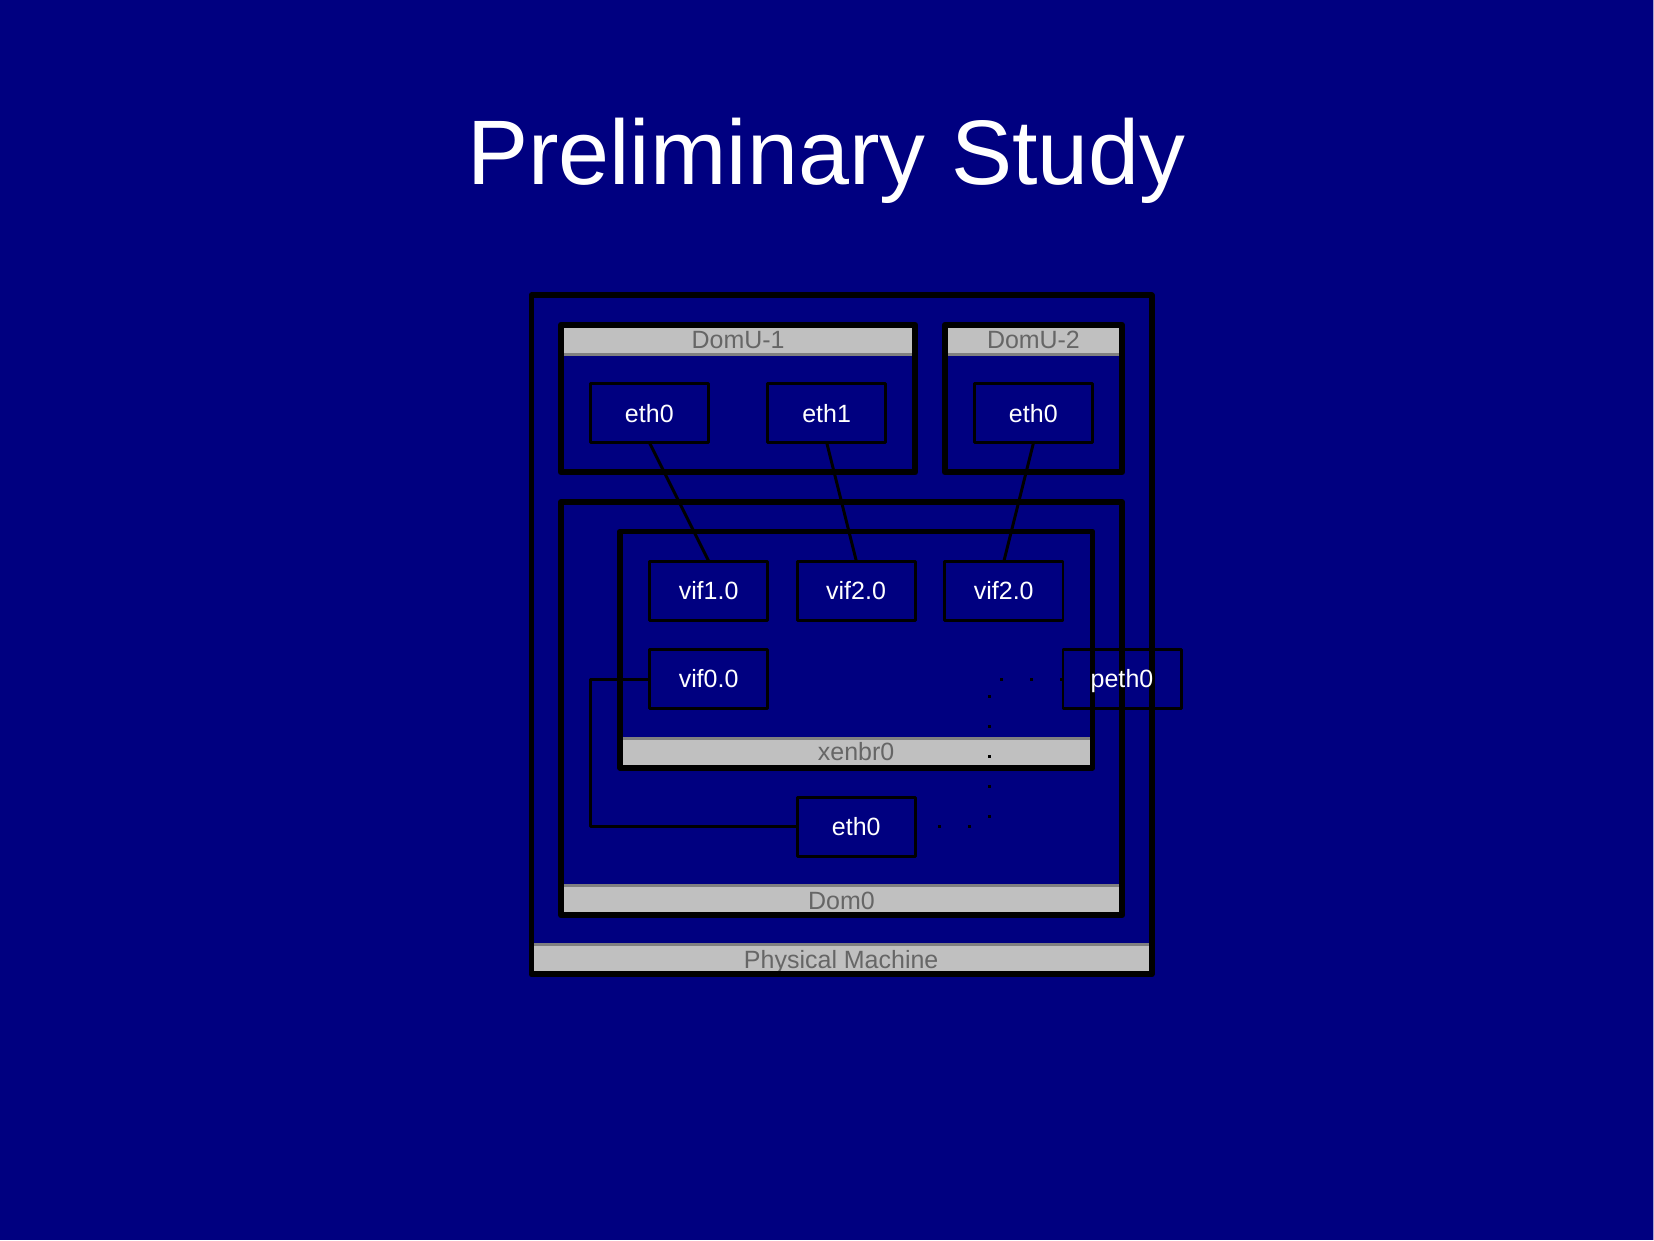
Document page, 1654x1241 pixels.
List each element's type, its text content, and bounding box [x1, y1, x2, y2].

text_box vif2.0 [944, 561, 1063, 621]
text_box eth0 [974, 383, 1093, 443]
text_box DomU-2 [948, 328, 1119, 355]
text_box vif0.0 [649, 649, 768, 709]
text_box Physical Machine [534, 944, 1149, 971]
text_box eth0 [797, 797, 916, 857]
text_box DomU-1 [564, 328, 912, 355]
text_box peth0 [1062, 649, 1182, 709]
text_box Dom0 [564, 885, 1119, 912]
text_box xenbr0 [623, 738, 1090, 765]
text_box vif2.0 [797, 561, 916, 621]
text_box vif1.0 [649, 561, 768, 621]
title Preliminary Study [82, 56, 1571, 250]
text_box eth1 [767, 383, 886, 443]
text_box eth0 [590, 383, 709, 443]
